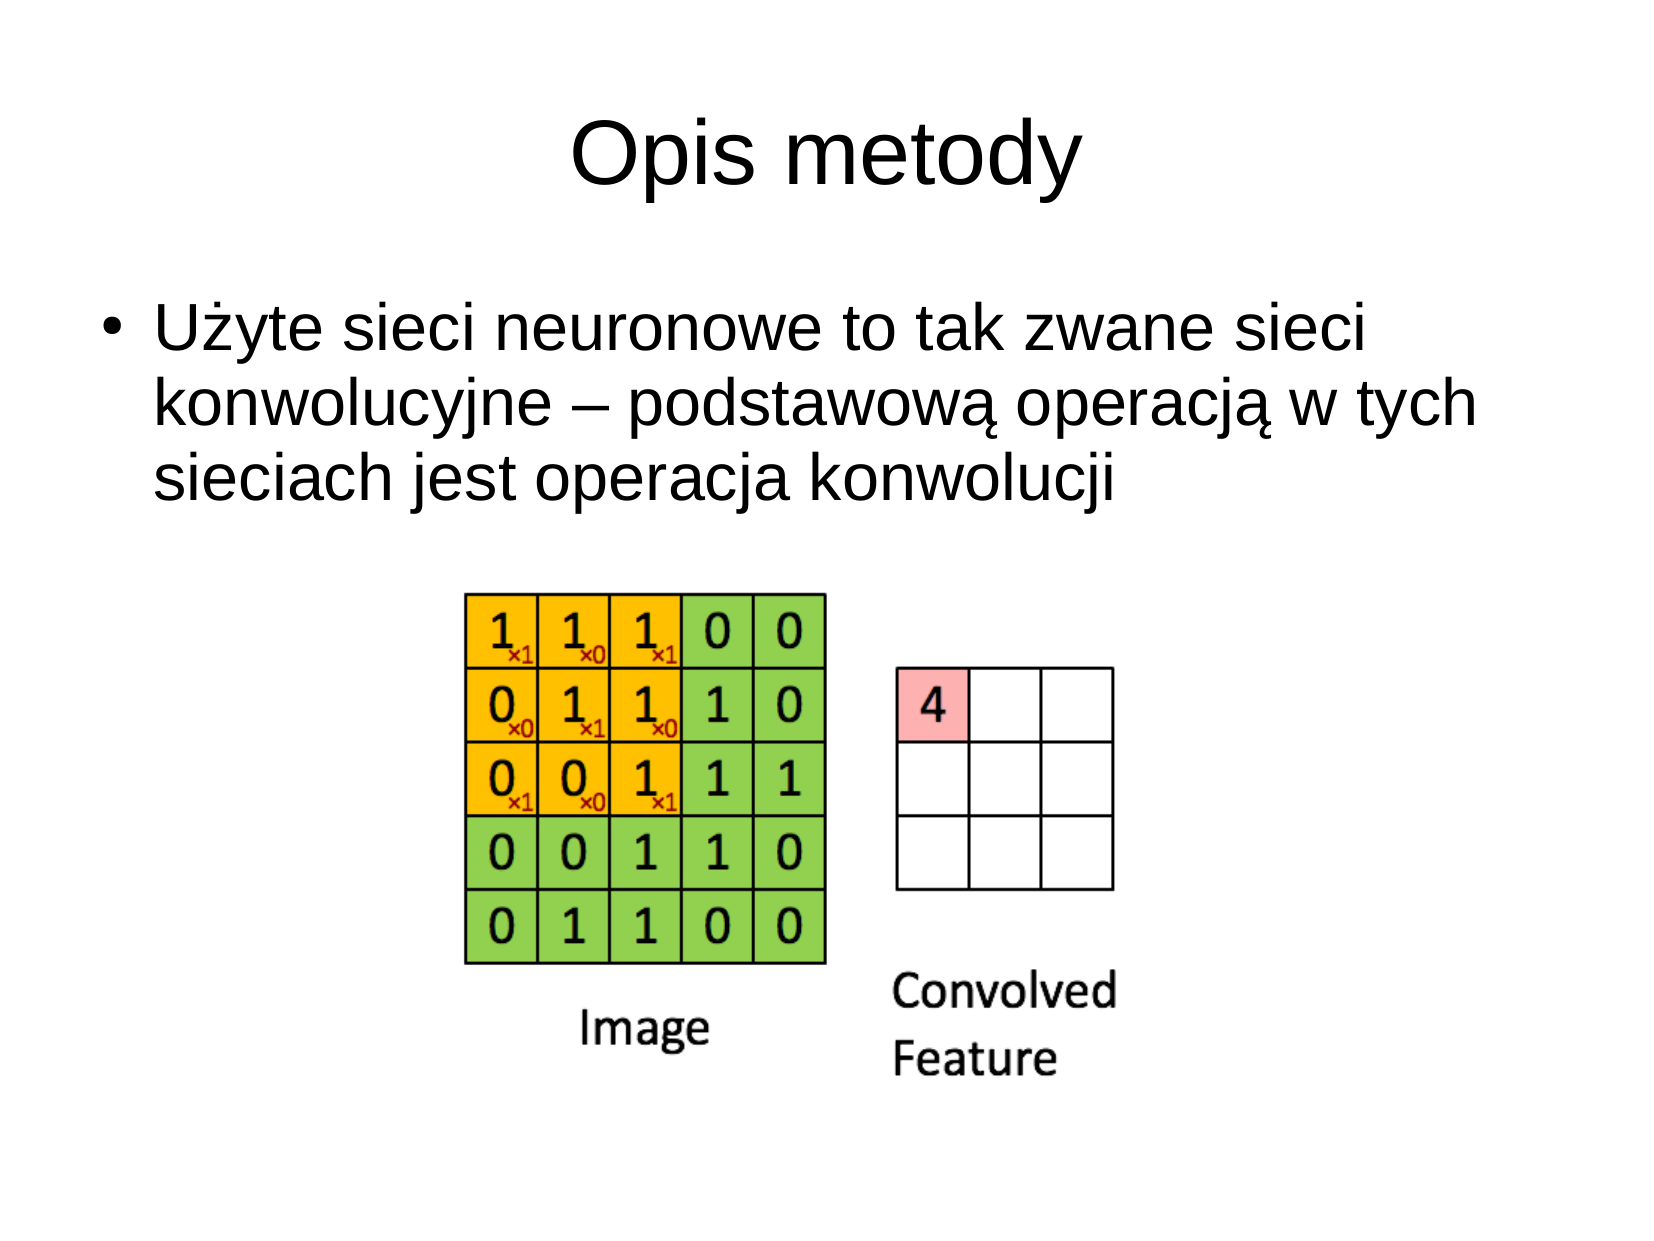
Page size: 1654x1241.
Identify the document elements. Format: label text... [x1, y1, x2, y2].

title Opis metody [82, 49, 1571, 257]
list Użyte sieci neuronowe to tak zwane sieci konwolucyjne – podstawową operacją w tych sieciach jest operacja konwolucji [82, 290, 1571, 681]
picture [394, 521, 1182, 1111]
